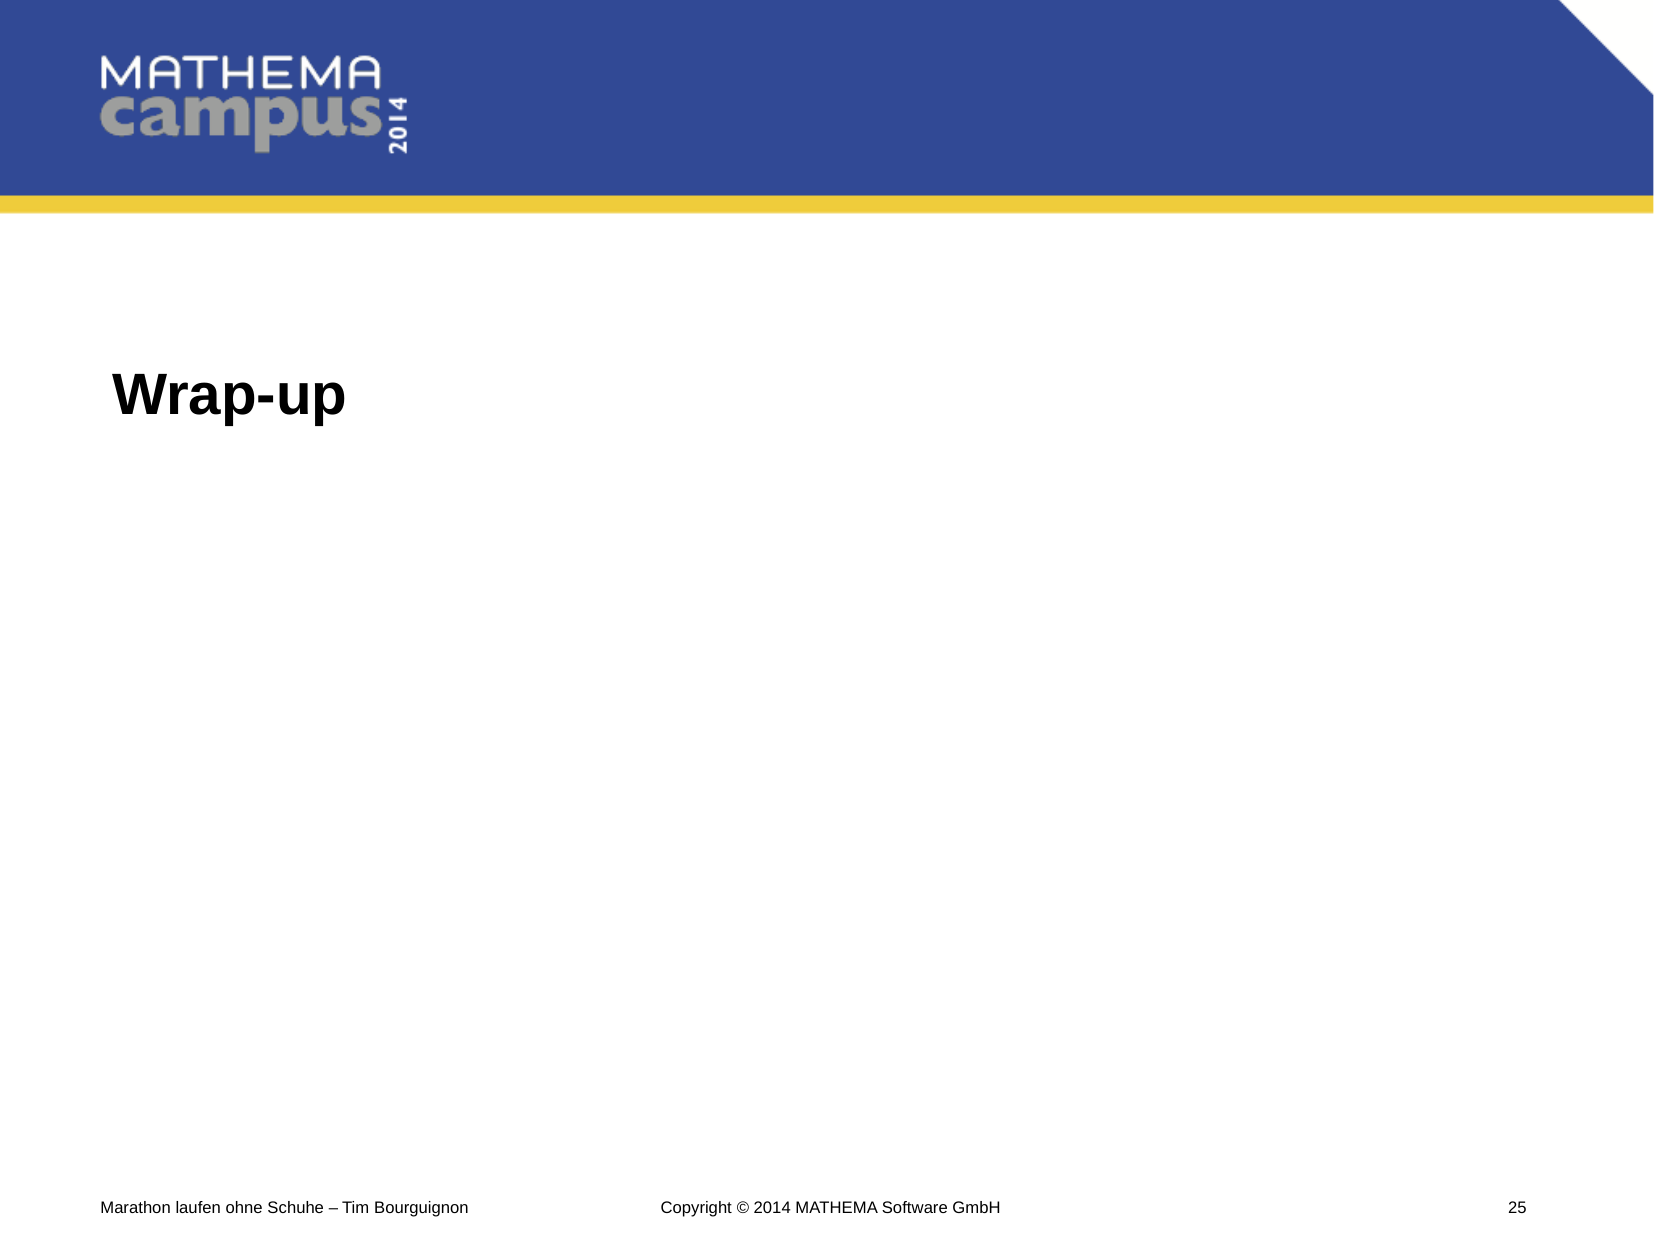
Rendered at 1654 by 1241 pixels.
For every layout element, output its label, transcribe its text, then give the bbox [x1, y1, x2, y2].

subtitle Wrap-up [112, 361, 1530, 1102]
picture [0, 0, 1654, 217]
